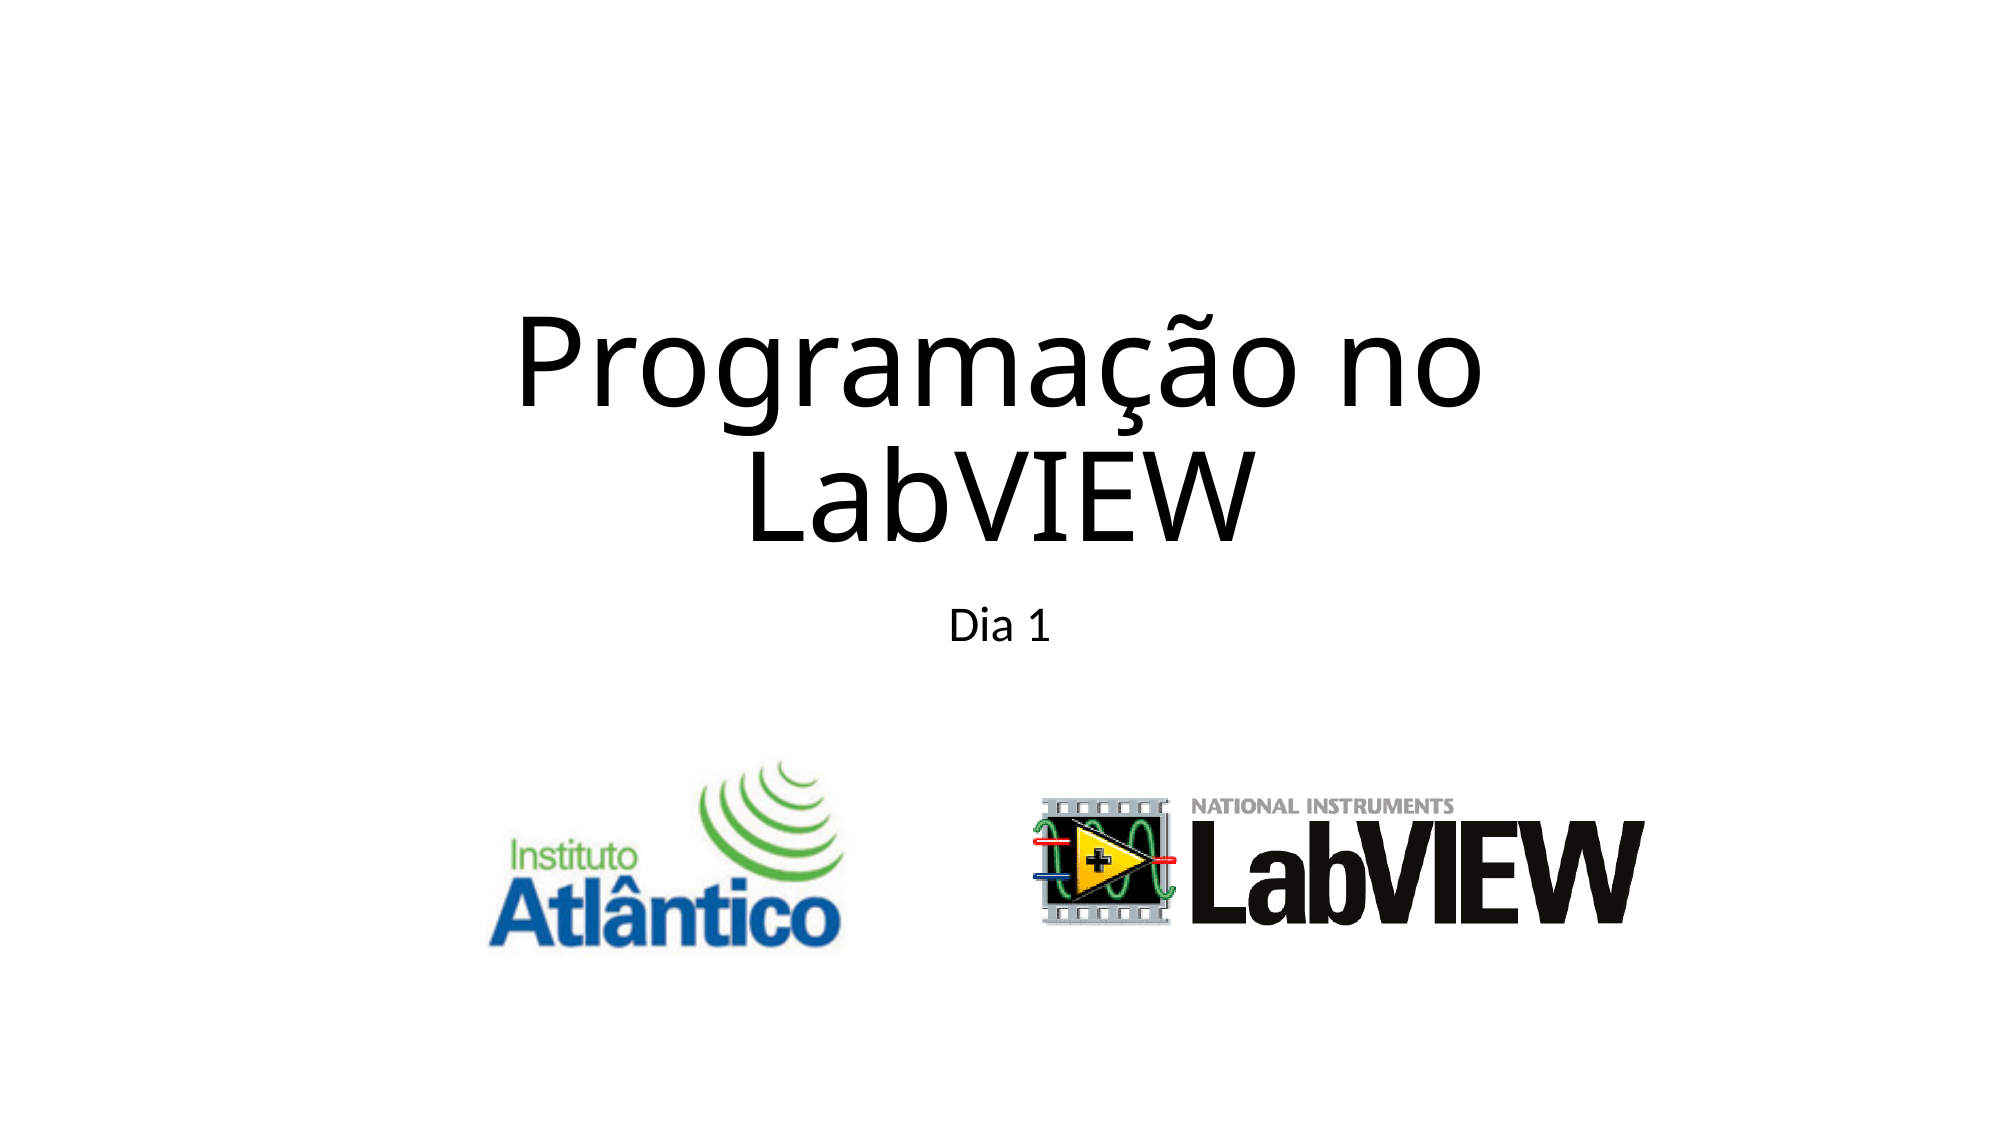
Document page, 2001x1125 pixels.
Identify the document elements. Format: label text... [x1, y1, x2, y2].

title Programação no LabVIEW [249, 184, 1750, 576]
picture [1028, 784, 1655, 941]
subtitle Dia 1 [249, 590, 1750, 863]
picture [401, 685, 933, 1040]
